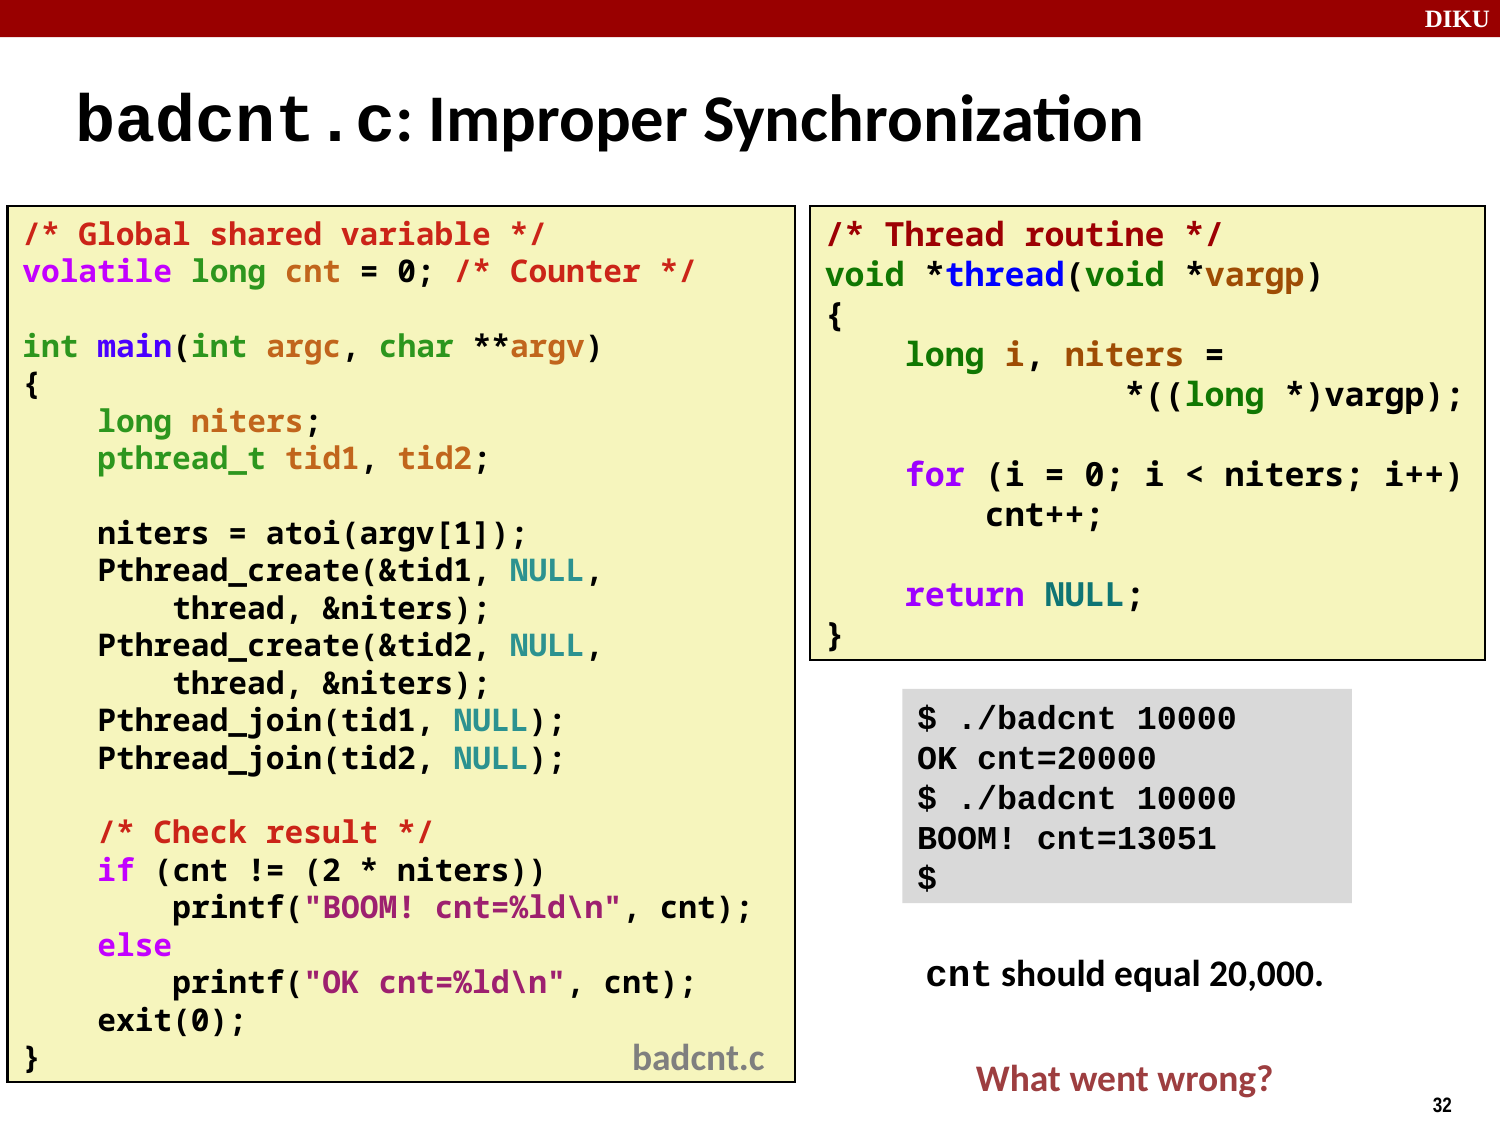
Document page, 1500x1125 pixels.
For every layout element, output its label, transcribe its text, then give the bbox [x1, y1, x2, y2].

text_box /* Global shared variable */ volatile long cnt = 0; /* Counter */ int main(int argc, char **argv) { long niters; pthread_t tid1, tid2; niters = atoi(argv[1]); Pthread_create(&tid1, NULL, thread, &niters); Pthread_create(&tid2, NULL, thread, &niters); Pthread_join(tid1, NULL); Pthread_join(tid2, NULL); /* Check result */ if (cnt != (2 * niters)) printf("BOOM! cnt=%ld\n", cnt); else printf("OK cnt=%ld\n", cnt); exit(0); } [7, 206, 795, 1083]
text_box badcnt.c: Improper Synchronization [60, 24, 1500, 205]
text_box cnt should equal 20,000. What went wrong? [837, 934, 1413, 1114]
text_box badcnt.c [617, 1025, 780, 1085]
text_box /* Thread routine */ void *thread(void *vargp) { long i, niters = *((long *)vargp); for (i = 0; i < niters; i++) cnt++; return NULL; } [810, 206, 1486, 660]
text_box $ ./badcnt 10000 OK cnt=20000 $ ./badcnt 10000 BOOM! cnt=13051 $ [902, 688, 1352, 904]
